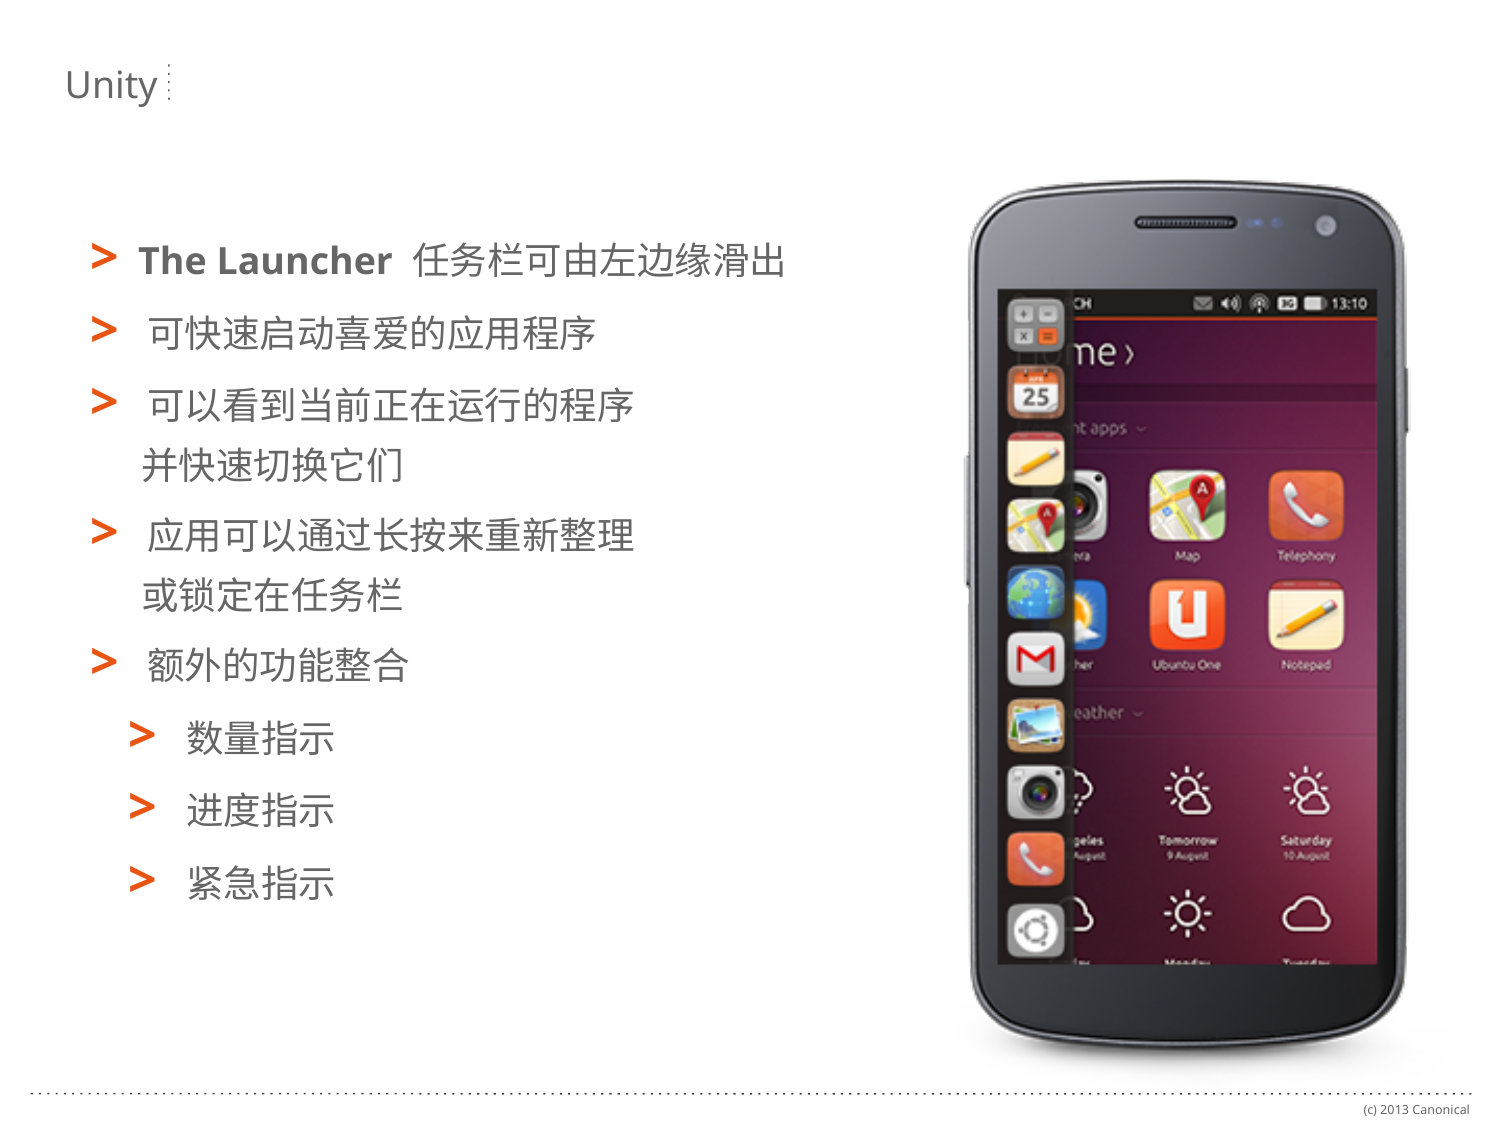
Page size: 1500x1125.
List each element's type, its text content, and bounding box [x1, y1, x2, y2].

text_box (c) 2013 Canonical [19, 1099, 1485, 1119]
title Unity [49, 53, 503, 114]
list > The Launcher 任务栏可由左边缘滑出 > 可快速启动喜爱的应用程序 > 可以看到当前正在运行的程序 并快速切换它们 > 应用可以通过长按来重新整理 或锁定在任务栏 > 额外的功能整合 > 数量指示 > 进度指示 > 紧急指示 [75, 209, 921, 1078]
picture [921, 179, 1459, 1111]
